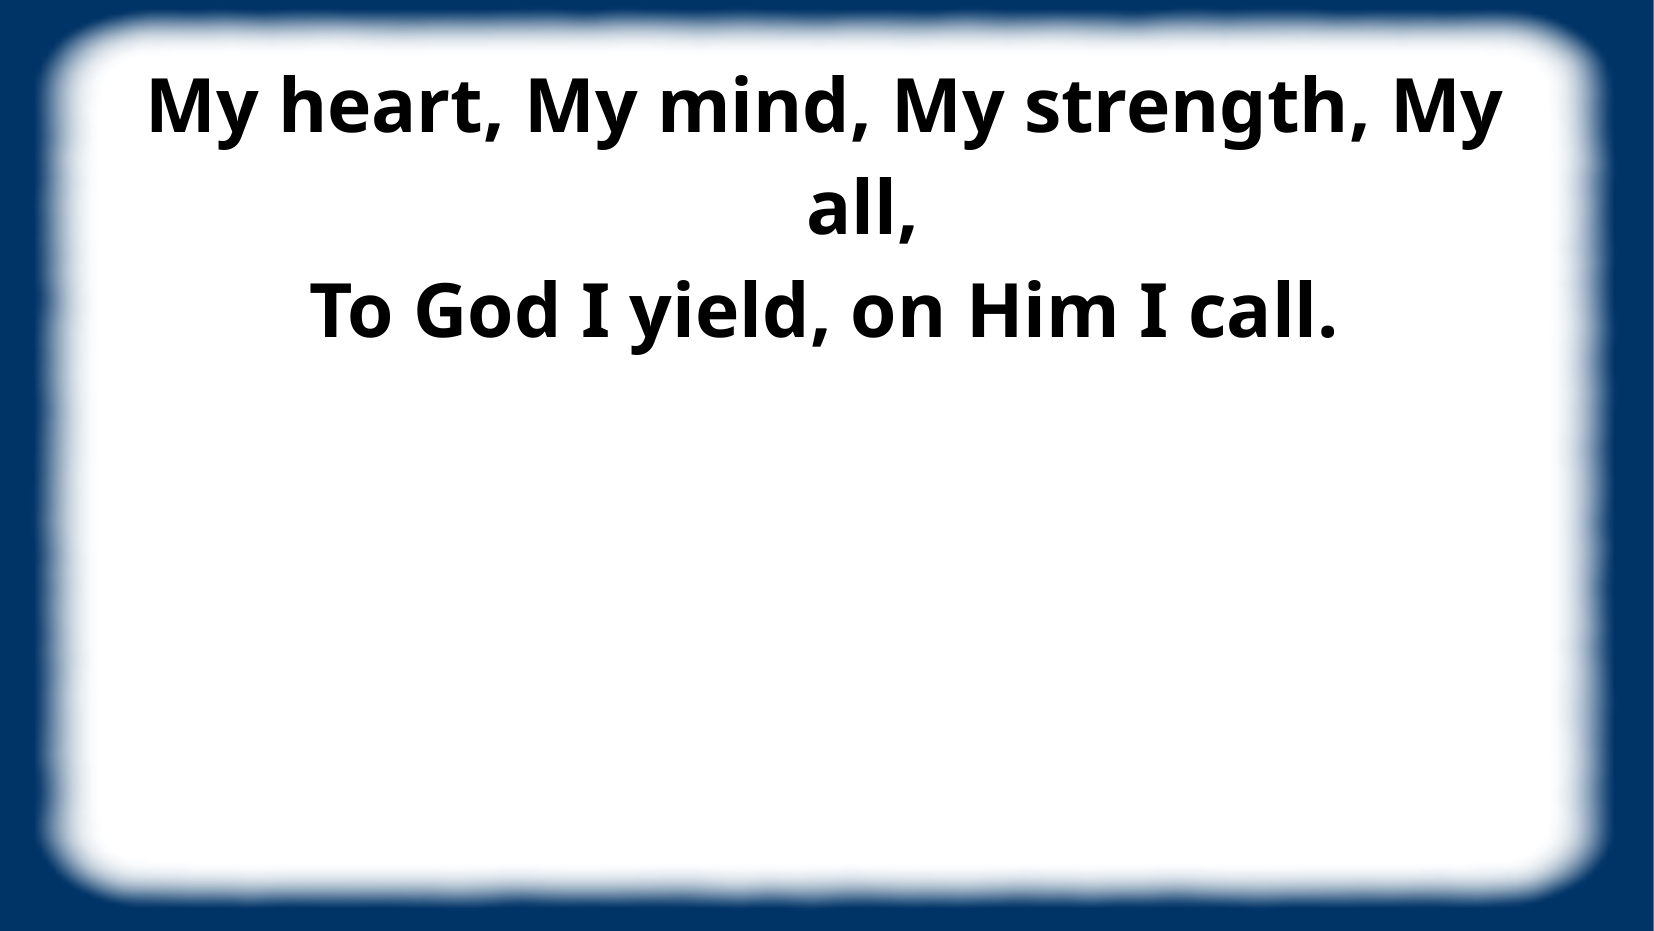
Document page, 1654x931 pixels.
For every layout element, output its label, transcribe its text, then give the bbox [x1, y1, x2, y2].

picture [0, 0, 1654, 931]
text_box My heart, My mind, My strength, My all, To God I yield, on Him I call. [75, 45, 1576, 286]
